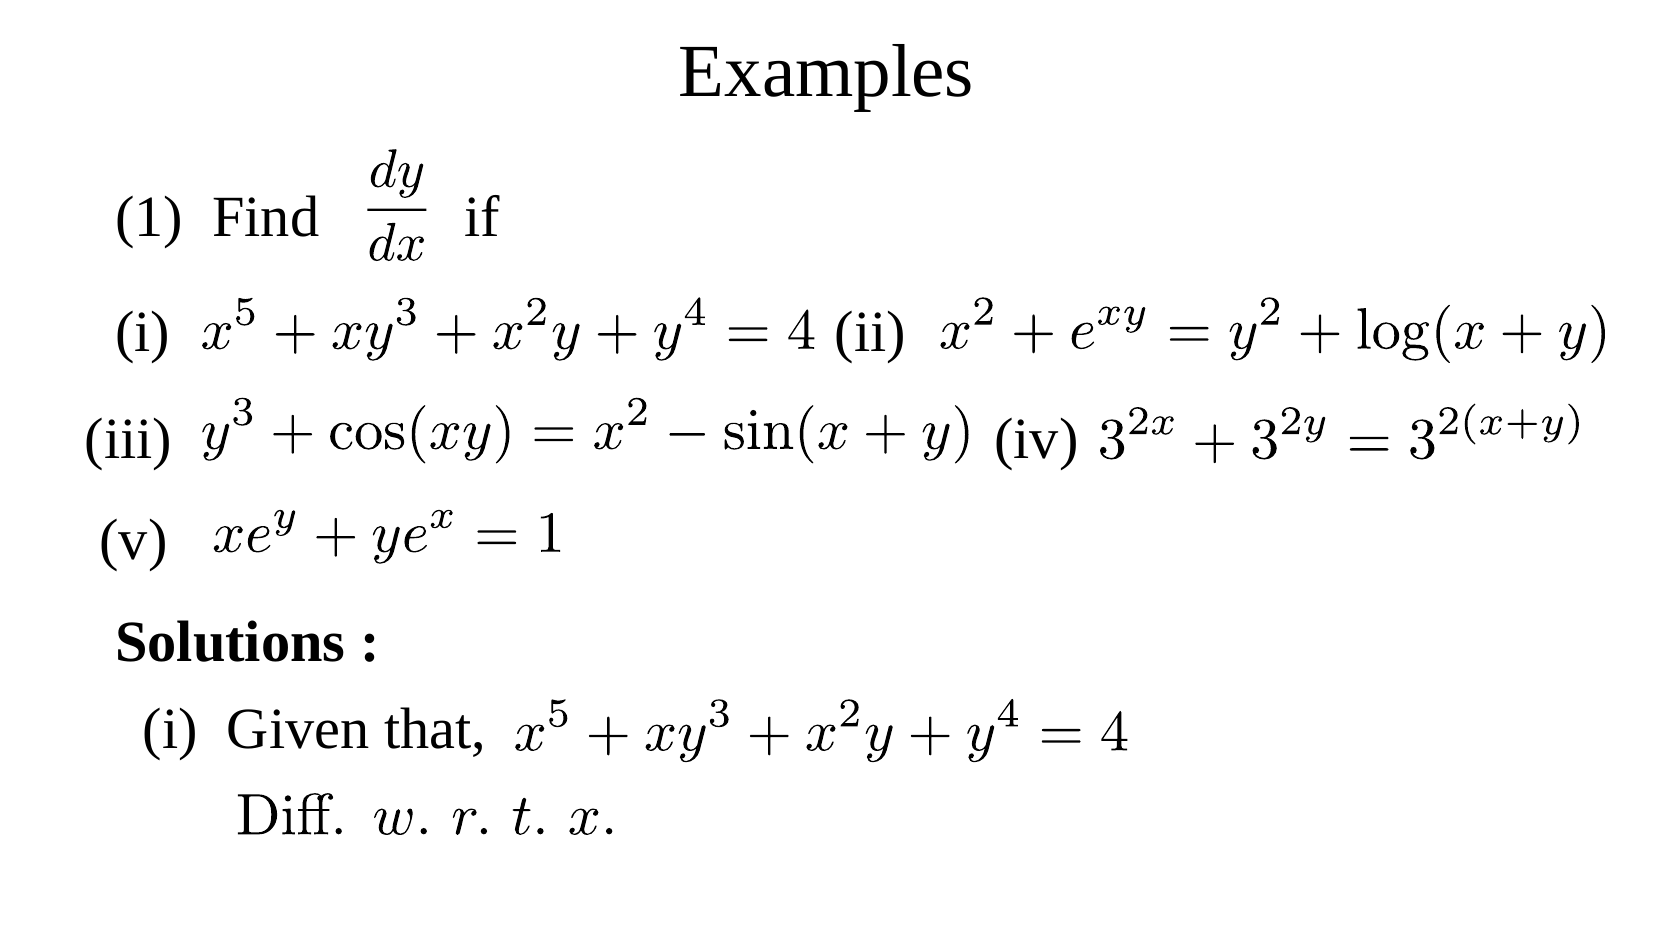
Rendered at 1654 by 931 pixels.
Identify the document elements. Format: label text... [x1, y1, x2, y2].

text_box [213, 509, 561, 564]
text_box [1100, 403, 1579, 464]
text_box [367, 149, 427, 262]
text_box [940, 297, 1606, 364]
text_box [202, 297, 815, 361]
title Examples [82, 23, 1571, 119]
text_box [515, 698, 1128, 763]
subtitle (1) Find if (i) (ii) (iii) (iv) (v) Solutions : (i) Given that, [41, 147, 1601, 880]
text_box [202, 397, 969, 464]
text_box [237, 793, 613, 835]
